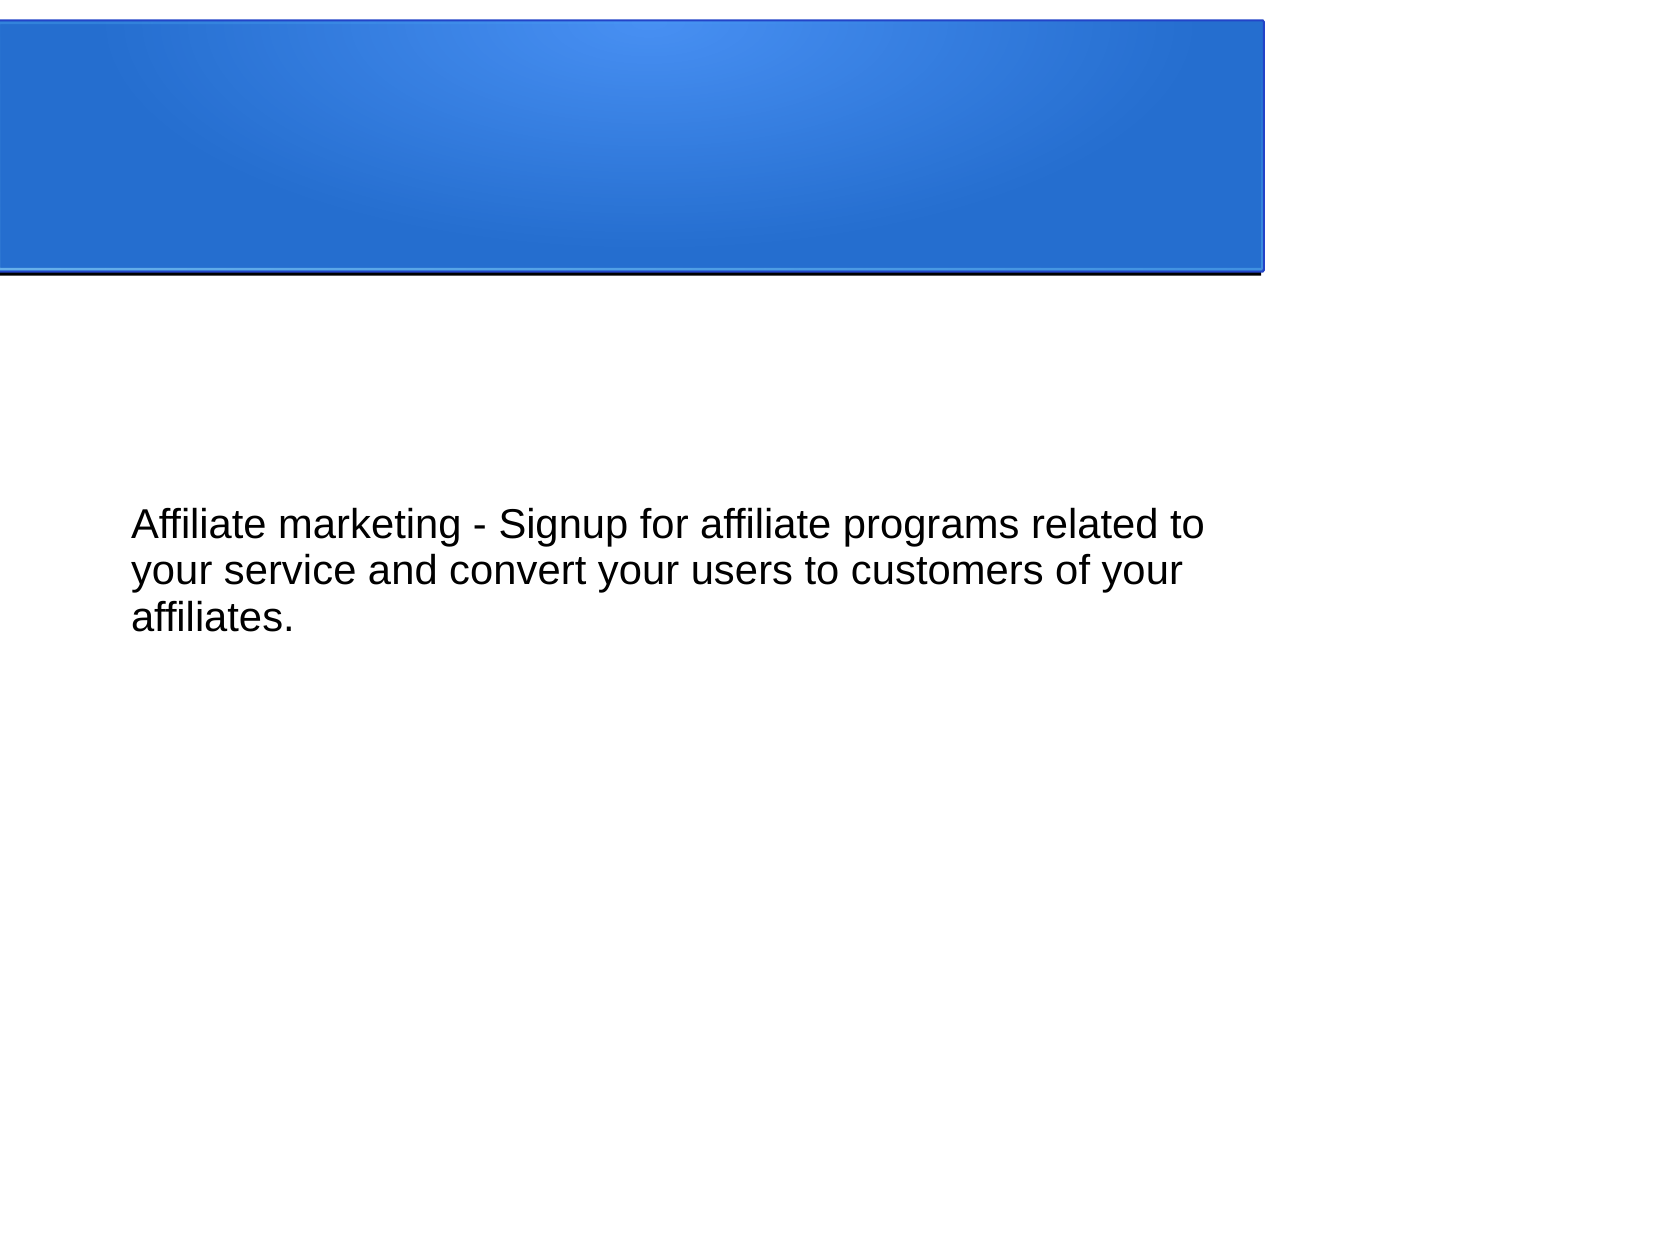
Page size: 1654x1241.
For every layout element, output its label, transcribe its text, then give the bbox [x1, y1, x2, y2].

text_box Affiliate marketing - Signup for affiliate programs related to your service and convert your users to customers of your affiliates. [116, 493, 1295, 650]
